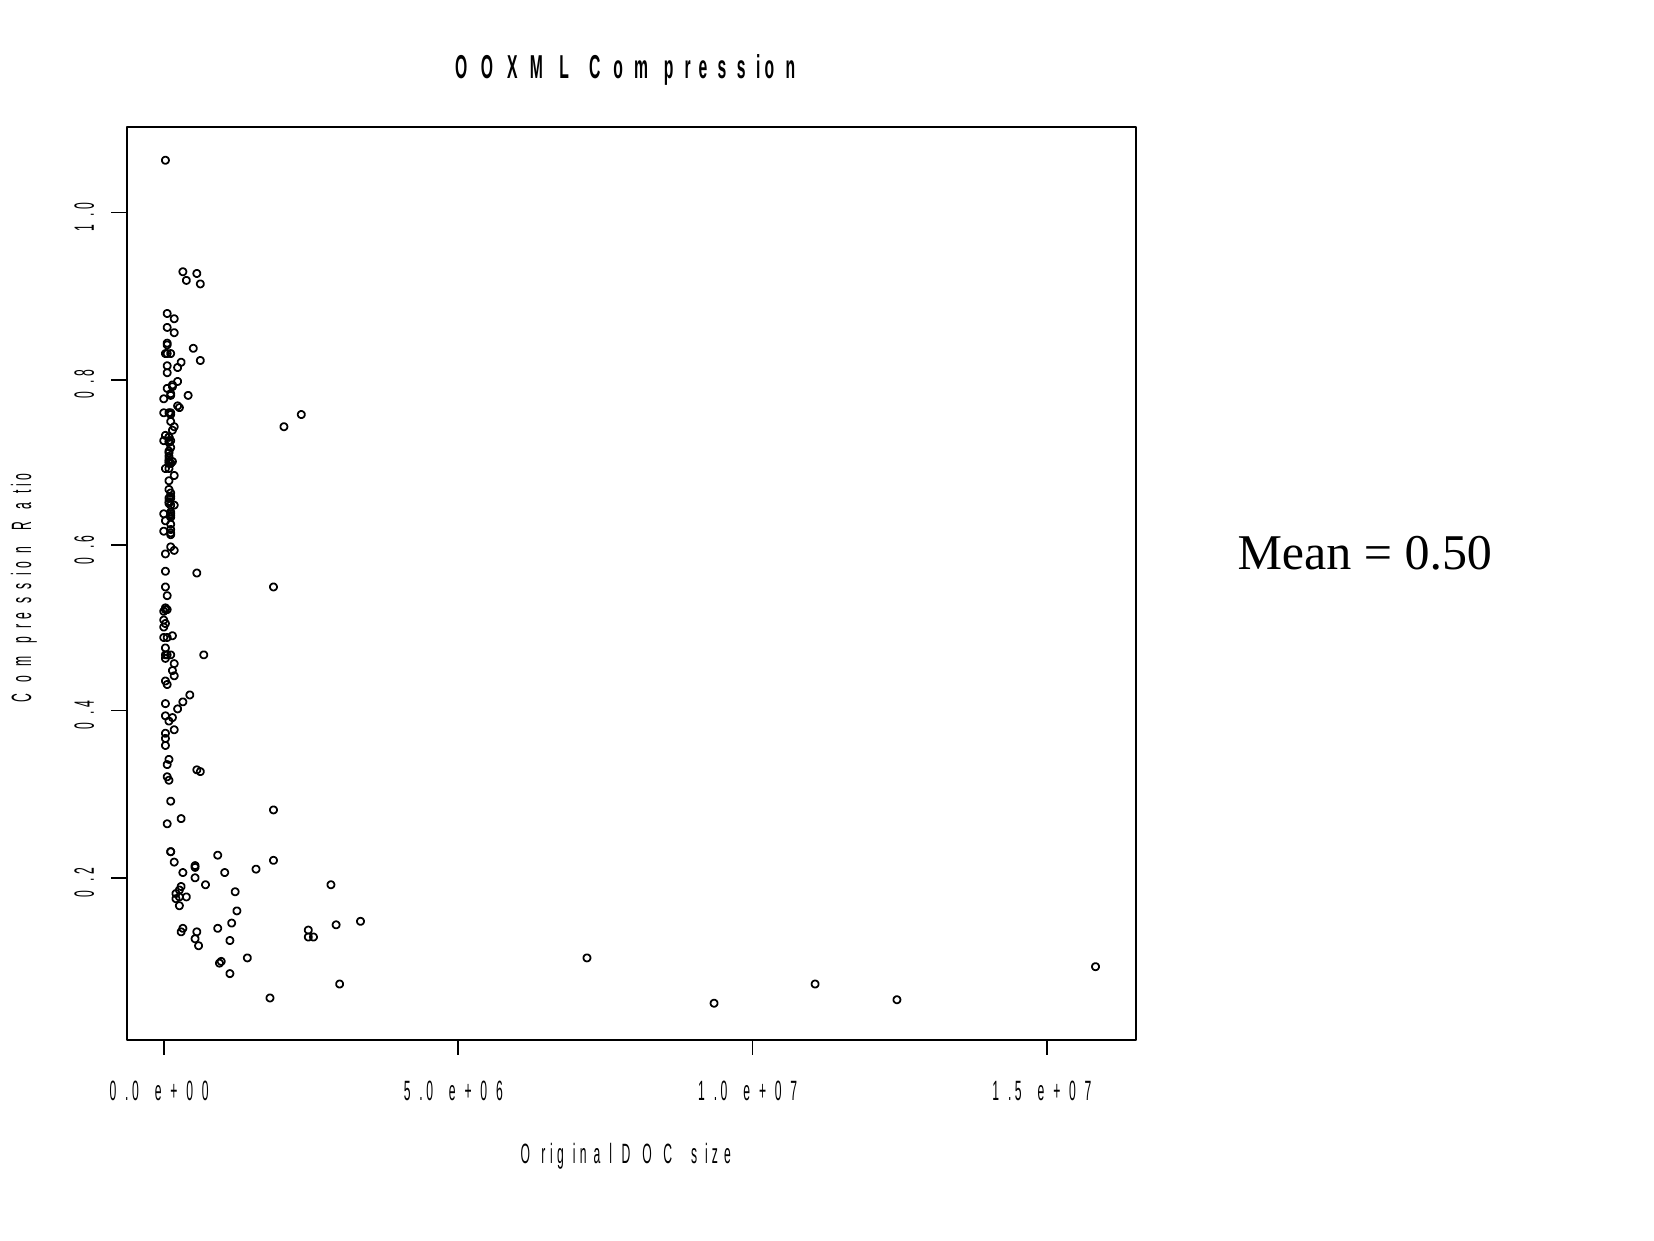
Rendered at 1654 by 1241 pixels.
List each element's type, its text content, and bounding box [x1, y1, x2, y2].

text_box Mean = 0.50 [1237, 525, 1493, 582]
picture [0, 0, 1201, 1199]
